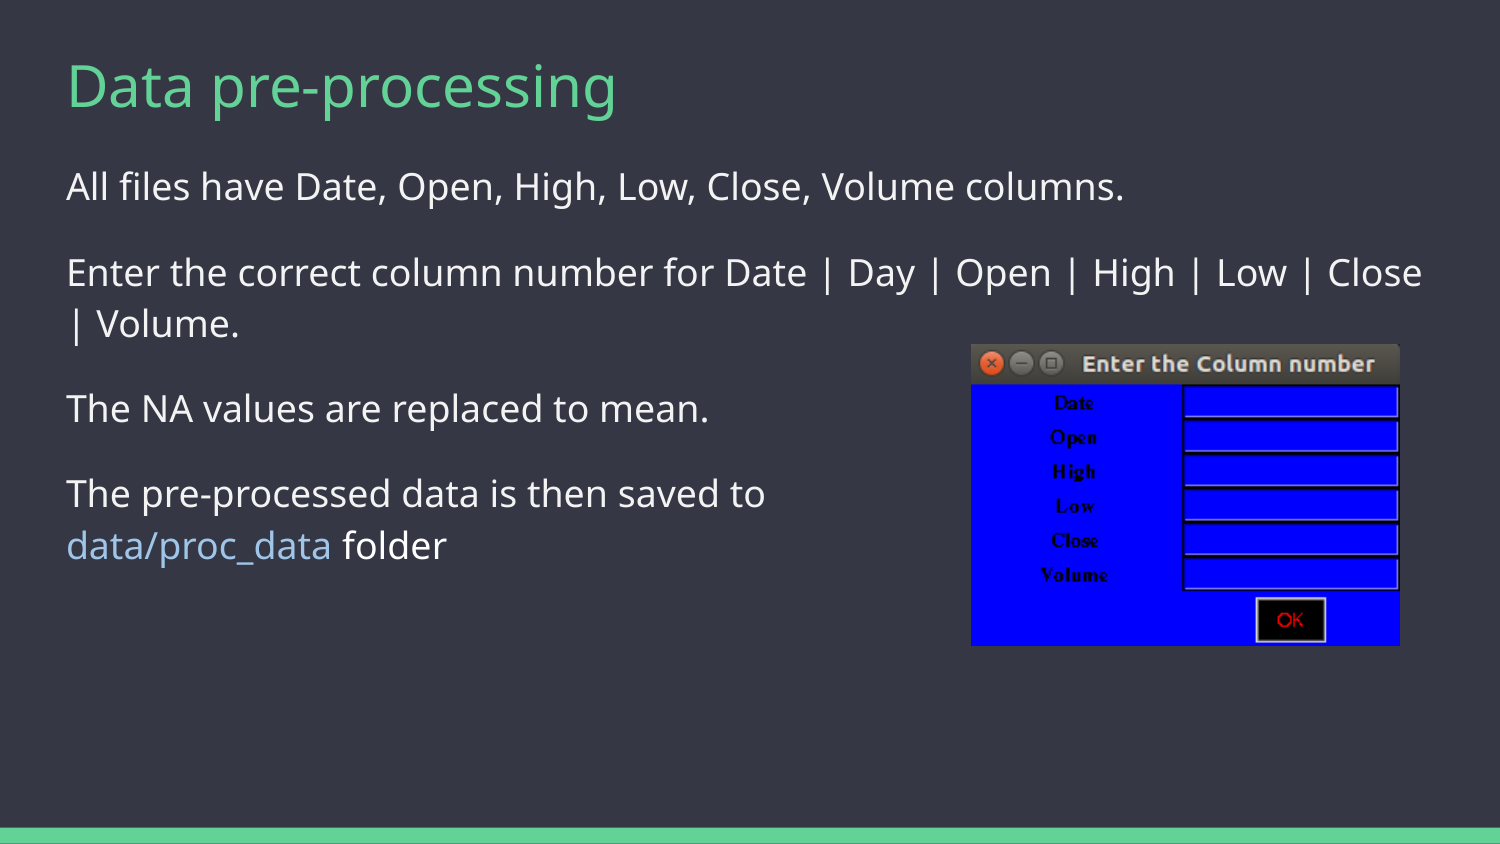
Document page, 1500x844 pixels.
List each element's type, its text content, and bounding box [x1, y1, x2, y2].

list All files have Date, Open, High, Low, Close, Volume columns. Enter the correct column number for Date | Day | Open | High | Low | Close | Volume. The NA values are replaced to mean. The pre-processed data is then saved to data/proc_data folder [51, 141, 1449, 744]
picture [971, 344, 1400, 646]
title Data pre-processing [51, 33, 1449, 128]
